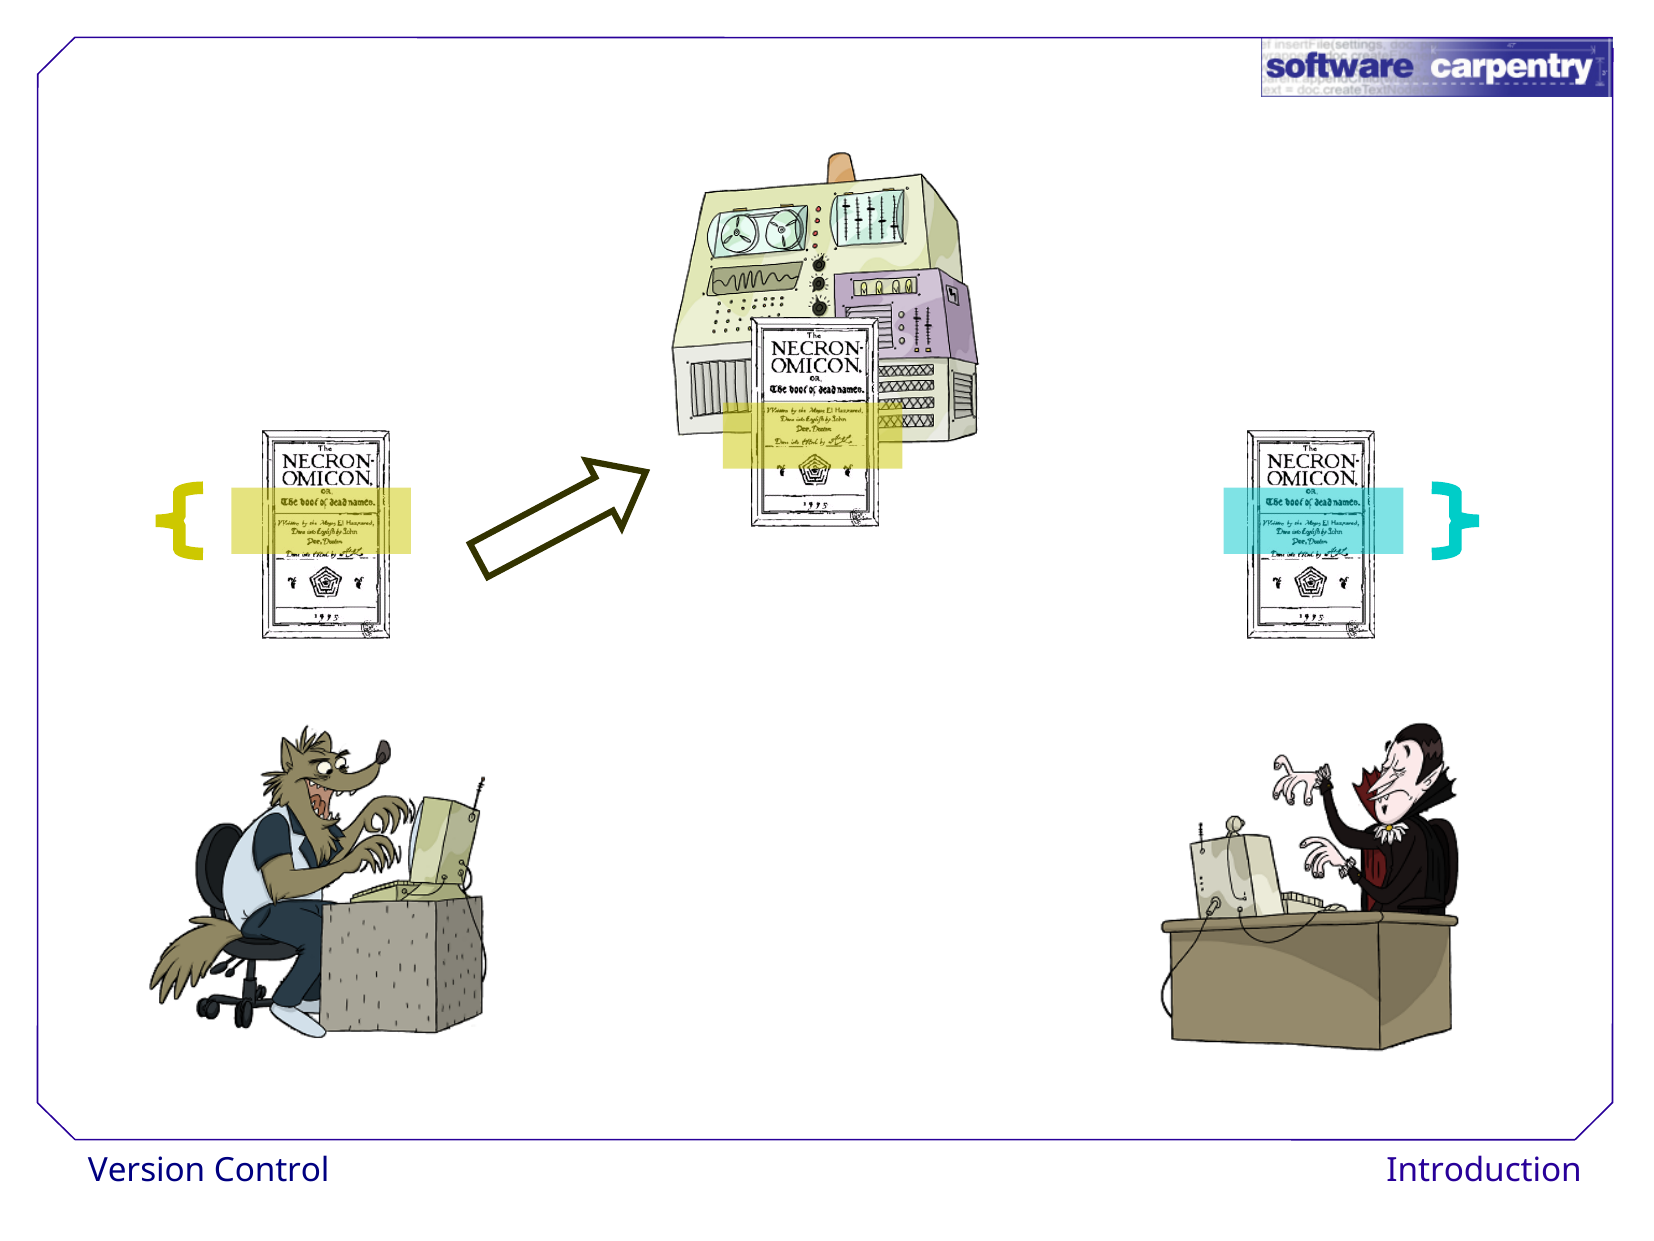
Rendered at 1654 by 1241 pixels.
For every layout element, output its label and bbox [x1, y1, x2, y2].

text_box [1223, 487, 1404, 554]
picture [137, 705, 516, 1069]
picture [262, 430, 390, 487]
picture [262, 554, 390, 640]
picture [1247, 554, 1375, 640]
picture [1148, 695, 1474, 1067]
picture [1261, 39, 1613, 97]
text_box [722, 402, 903, 469]
text_box [231, 487, 411, 554]
picture [751, 469, 879, 527]
picture [637, 119, 1020, 467]
picture [1247, 430, 1375, 487]
